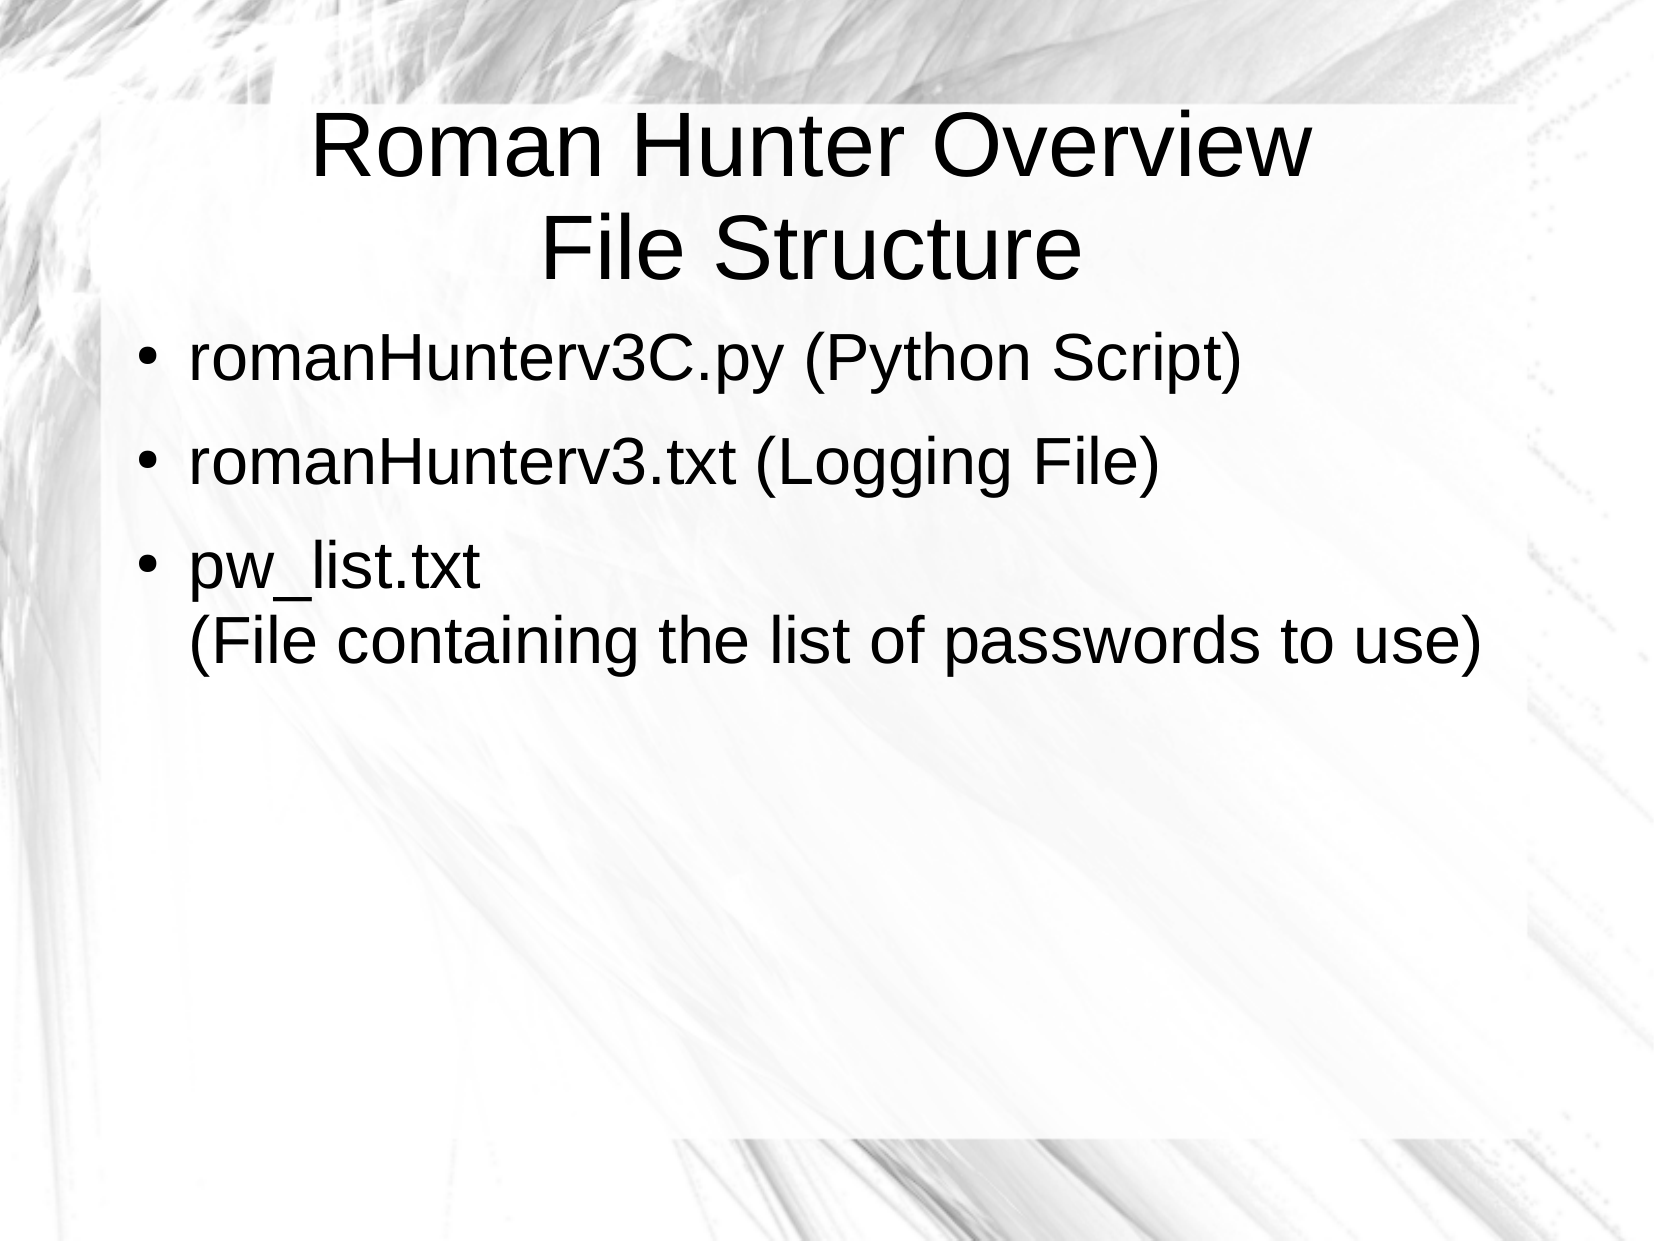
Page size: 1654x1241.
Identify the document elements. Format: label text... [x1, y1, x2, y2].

picture [0, 0, 1654, 1241]
list romanHunterv3C.py (Python Script) romanHunterv3.txt (Logging File) pw_list.txt (File containing the list of passwords to use) [118, 319, 1571, 945]
title Roman Hunter Overview File Structure [118, 93, 1506, 299]
